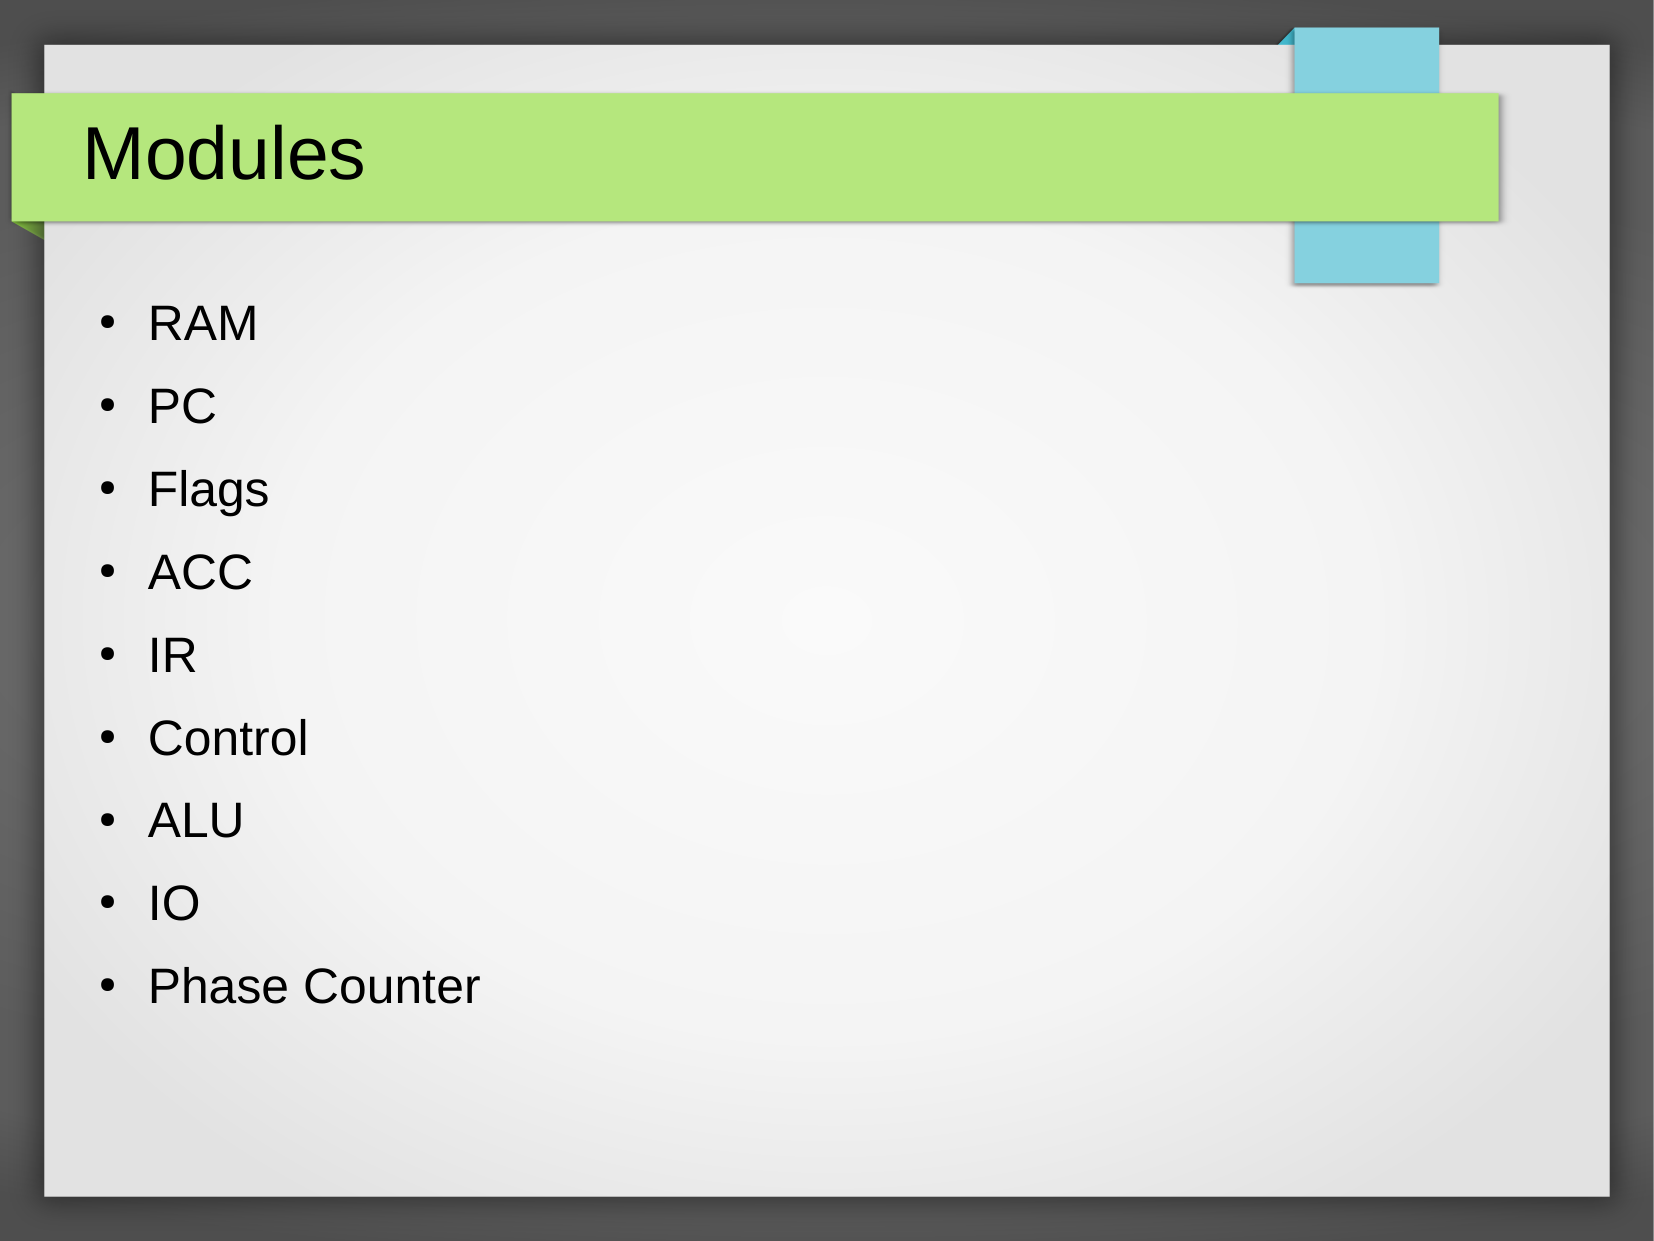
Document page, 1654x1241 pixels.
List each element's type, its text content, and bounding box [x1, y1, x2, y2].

picture [0, 0, 1654, 1241]
title Modules [82, 94, 1264, 213]
list RAM PC Flags ACC IR Control ALU IO Phase Counter [82, 295, 1571, 1015]
